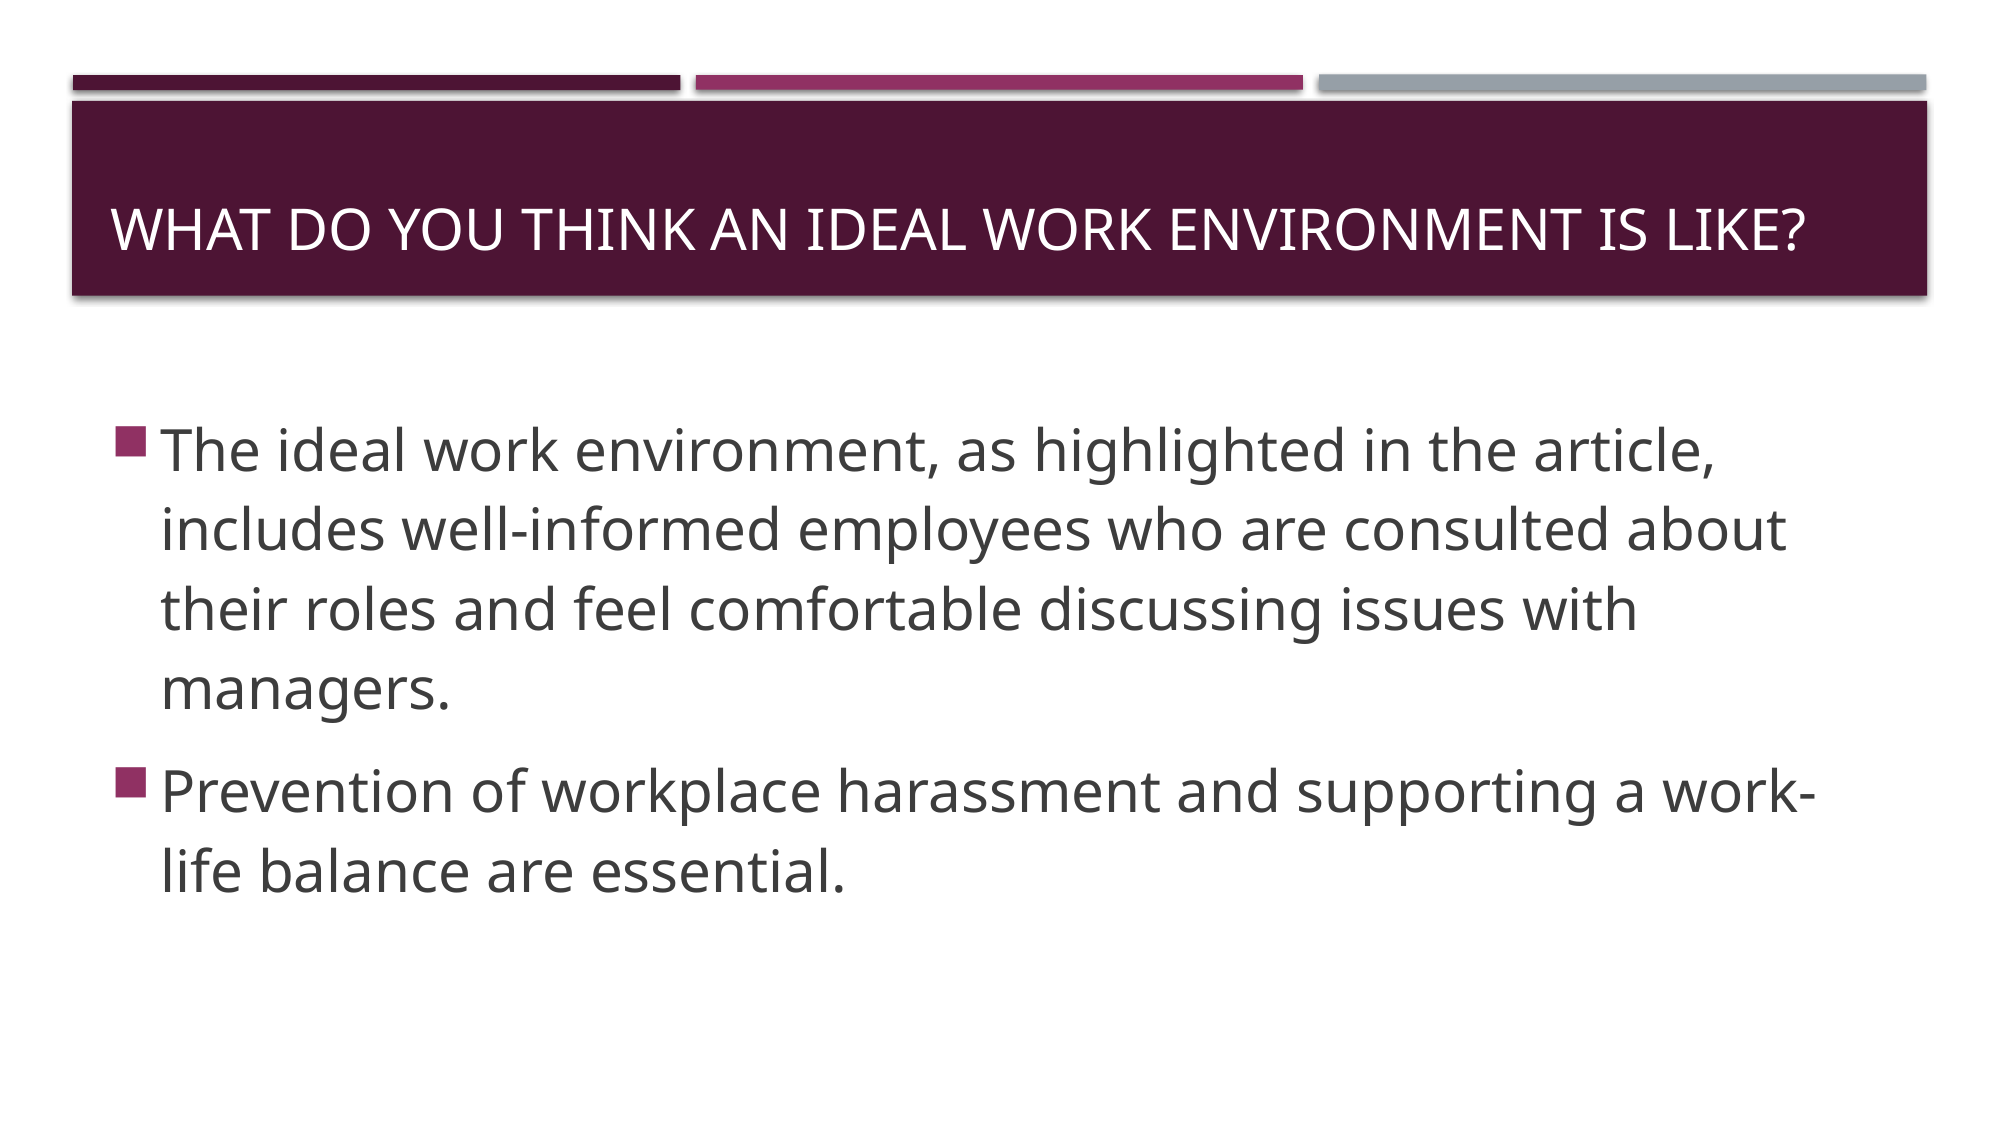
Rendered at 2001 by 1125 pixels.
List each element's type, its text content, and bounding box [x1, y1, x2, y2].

list The ideal work environment, as highlighted in the article, includes well-informed employees who are consulted about their roles and feel comfortable discussing issues with managers. Prevention of workplace harassment and supporting a work-life balance are essential. [95, 357, 1905, 961]
title What do you think an ideal work environment is like? [95, 115, 1905, 275]
